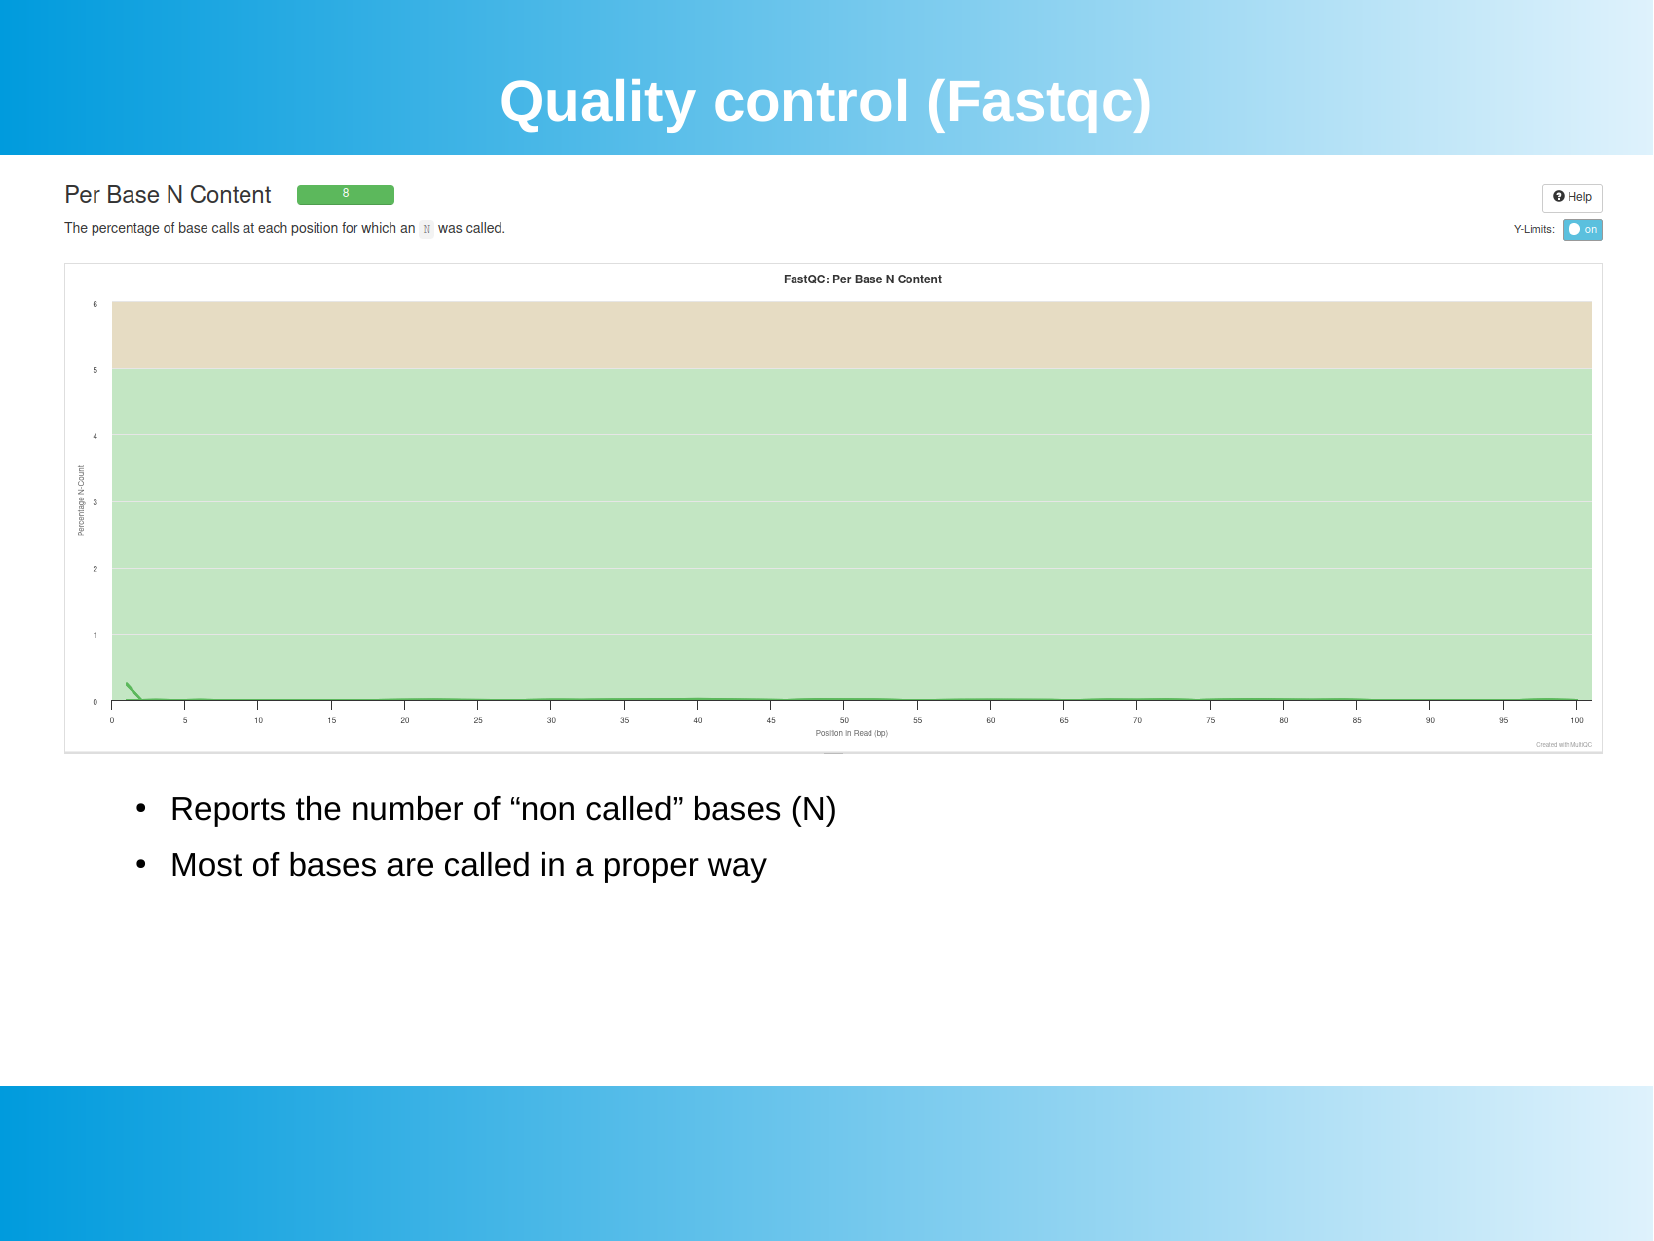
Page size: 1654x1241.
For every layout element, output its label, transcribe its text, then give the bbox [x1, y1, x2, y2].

picture [59, 170, 1606, 754]
title Quality control (Fastqc) [82, 49, 1571, 155]
text_box Reports the number of “non called” bases (N) Most of bases are called in a proper way [120, 765, 1591, 1058]
